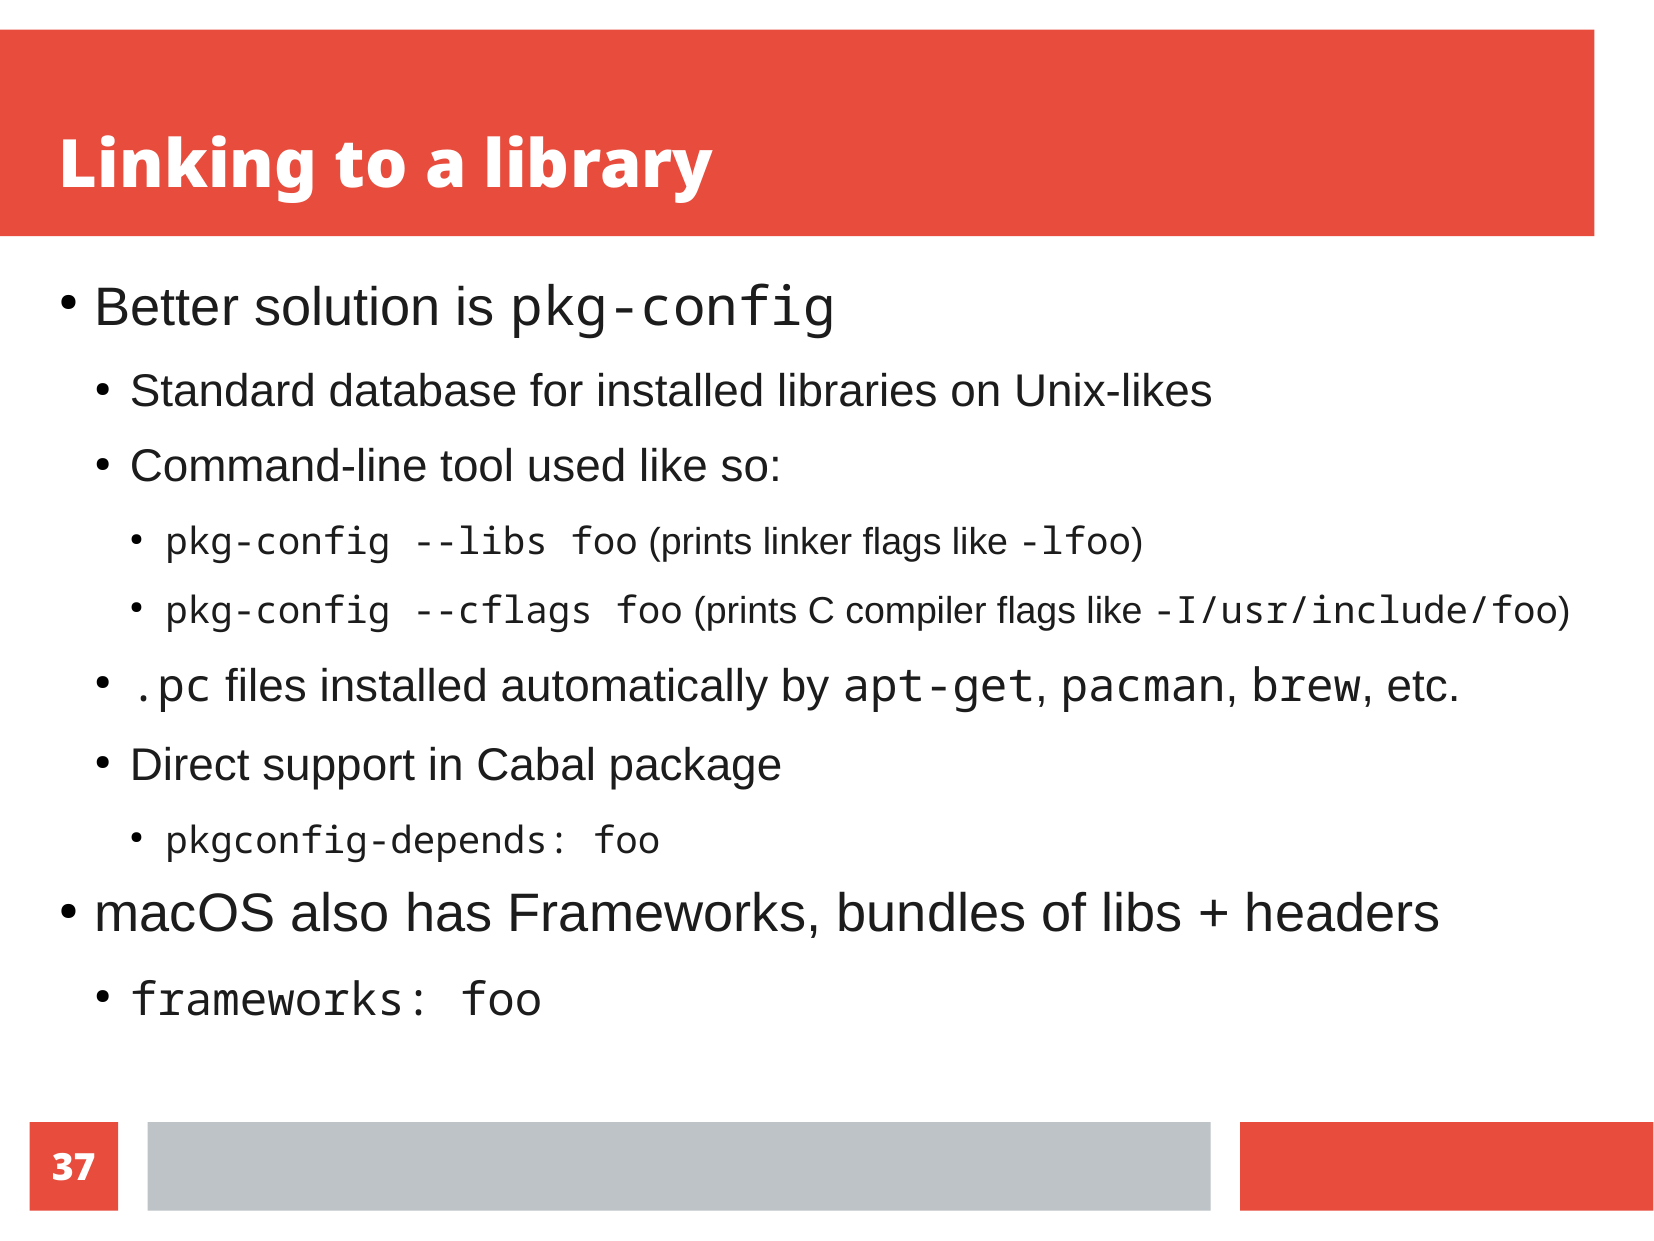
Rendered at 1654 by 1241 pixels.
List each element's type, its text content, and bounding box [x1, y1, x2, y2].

title Linking to a library [59, 59, 1595, 207]
list Better solution is pkg-config Standard database for installed libraries on Unix-likes Command-line tool used like so: pkg-config --libs foo (prints linker flags like -lfoo) pkg-config --cflags foo (prints C compiler flags like -I/usr/include/foo) .pc files installed automatically by apt-get, pacman, brew, etc. Direct support in Cabal package pkgconfig-depends: foo macOS also has Frameworks, bundles of libs + headers frameworks: foo [59, 267, 1606, 1096]
